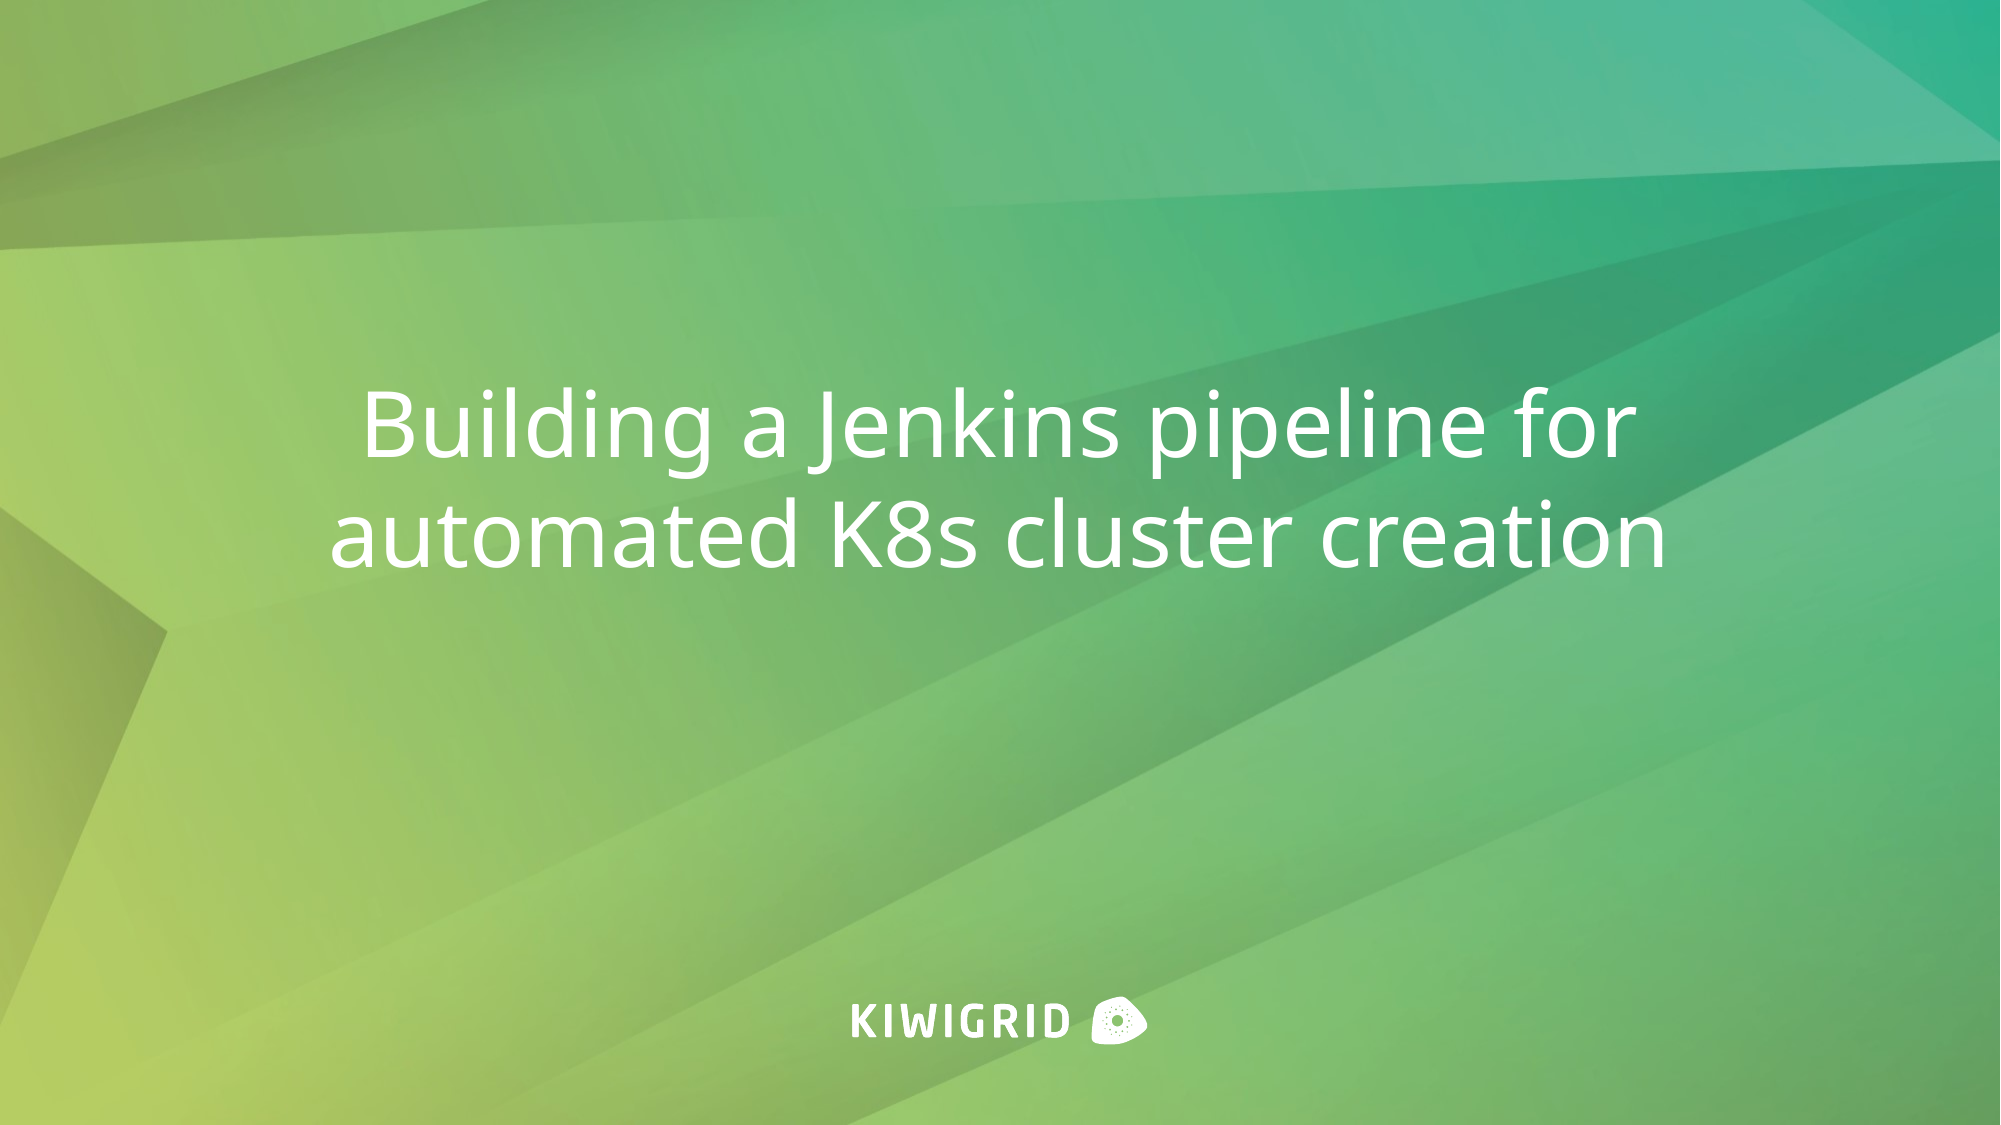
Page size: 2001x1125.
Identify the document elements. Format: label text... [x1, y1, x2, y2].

title Building a Jenkins pipeline for automated K8s cluster creation [137, 336, 1863, 594]
picture [0, 0, 2000, 1125]
